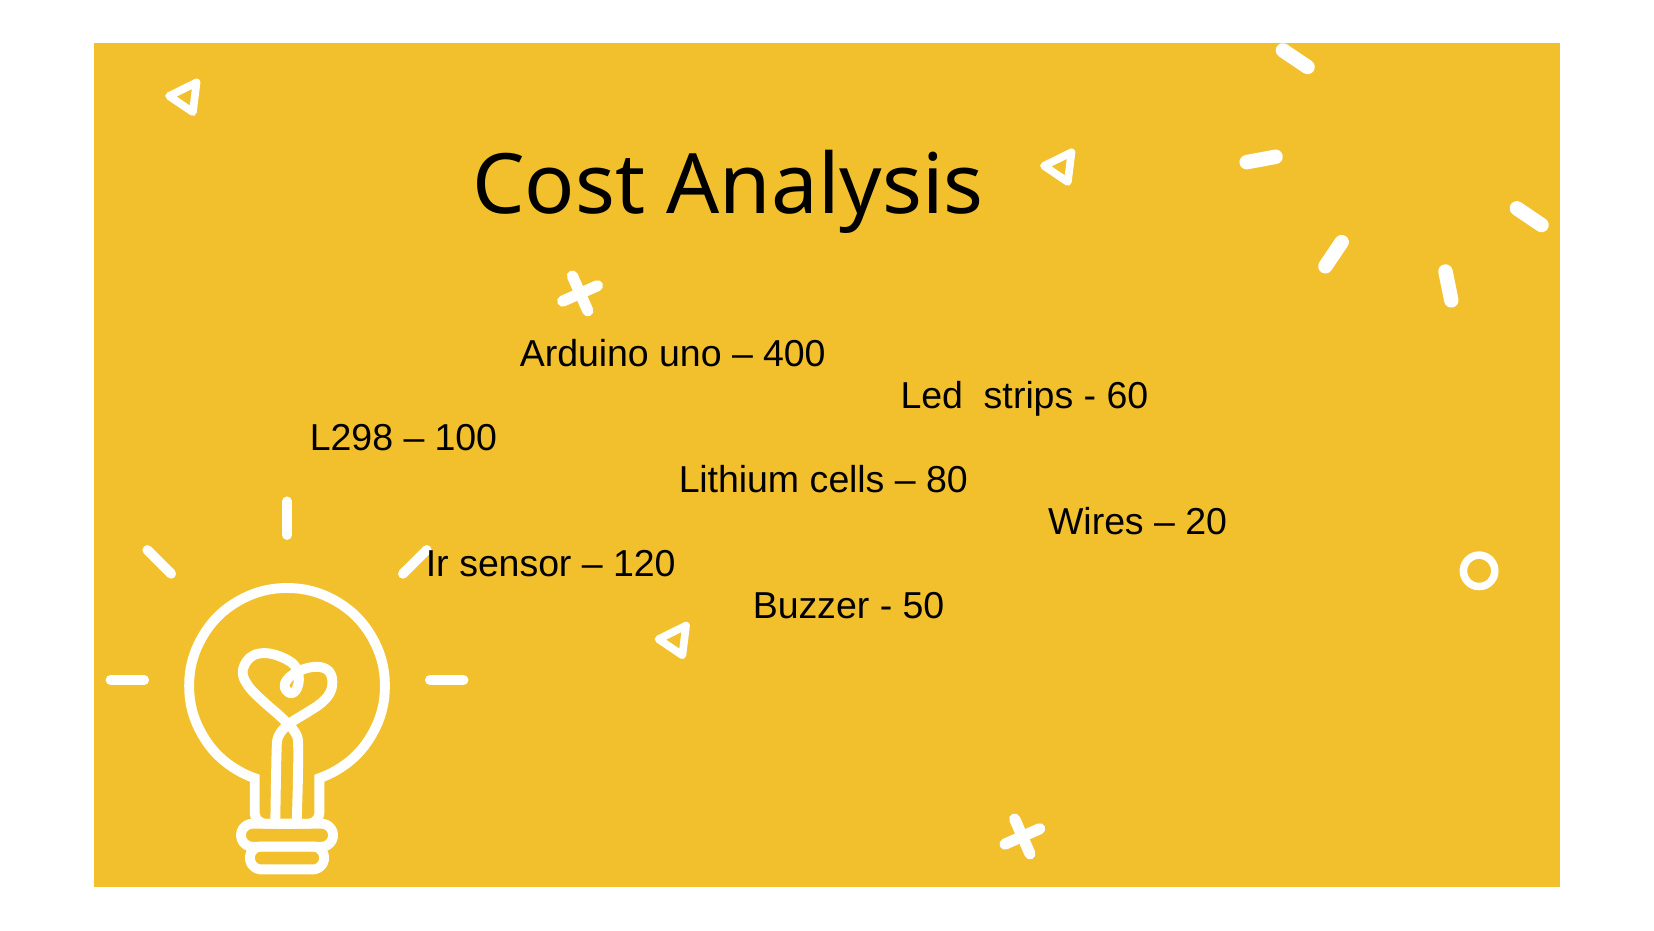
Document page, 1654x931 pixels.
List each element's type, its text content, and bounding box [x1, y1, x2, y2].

text_box Arduino uno – 400 Led strips - 60 L298 – 100 Lithium cells – 80 Wires – 20 Ir sensor – 120 Buzzer - 50 [295, 324, 1270, 718]
title Cost Analysis [472, 68, 1256, 296]
